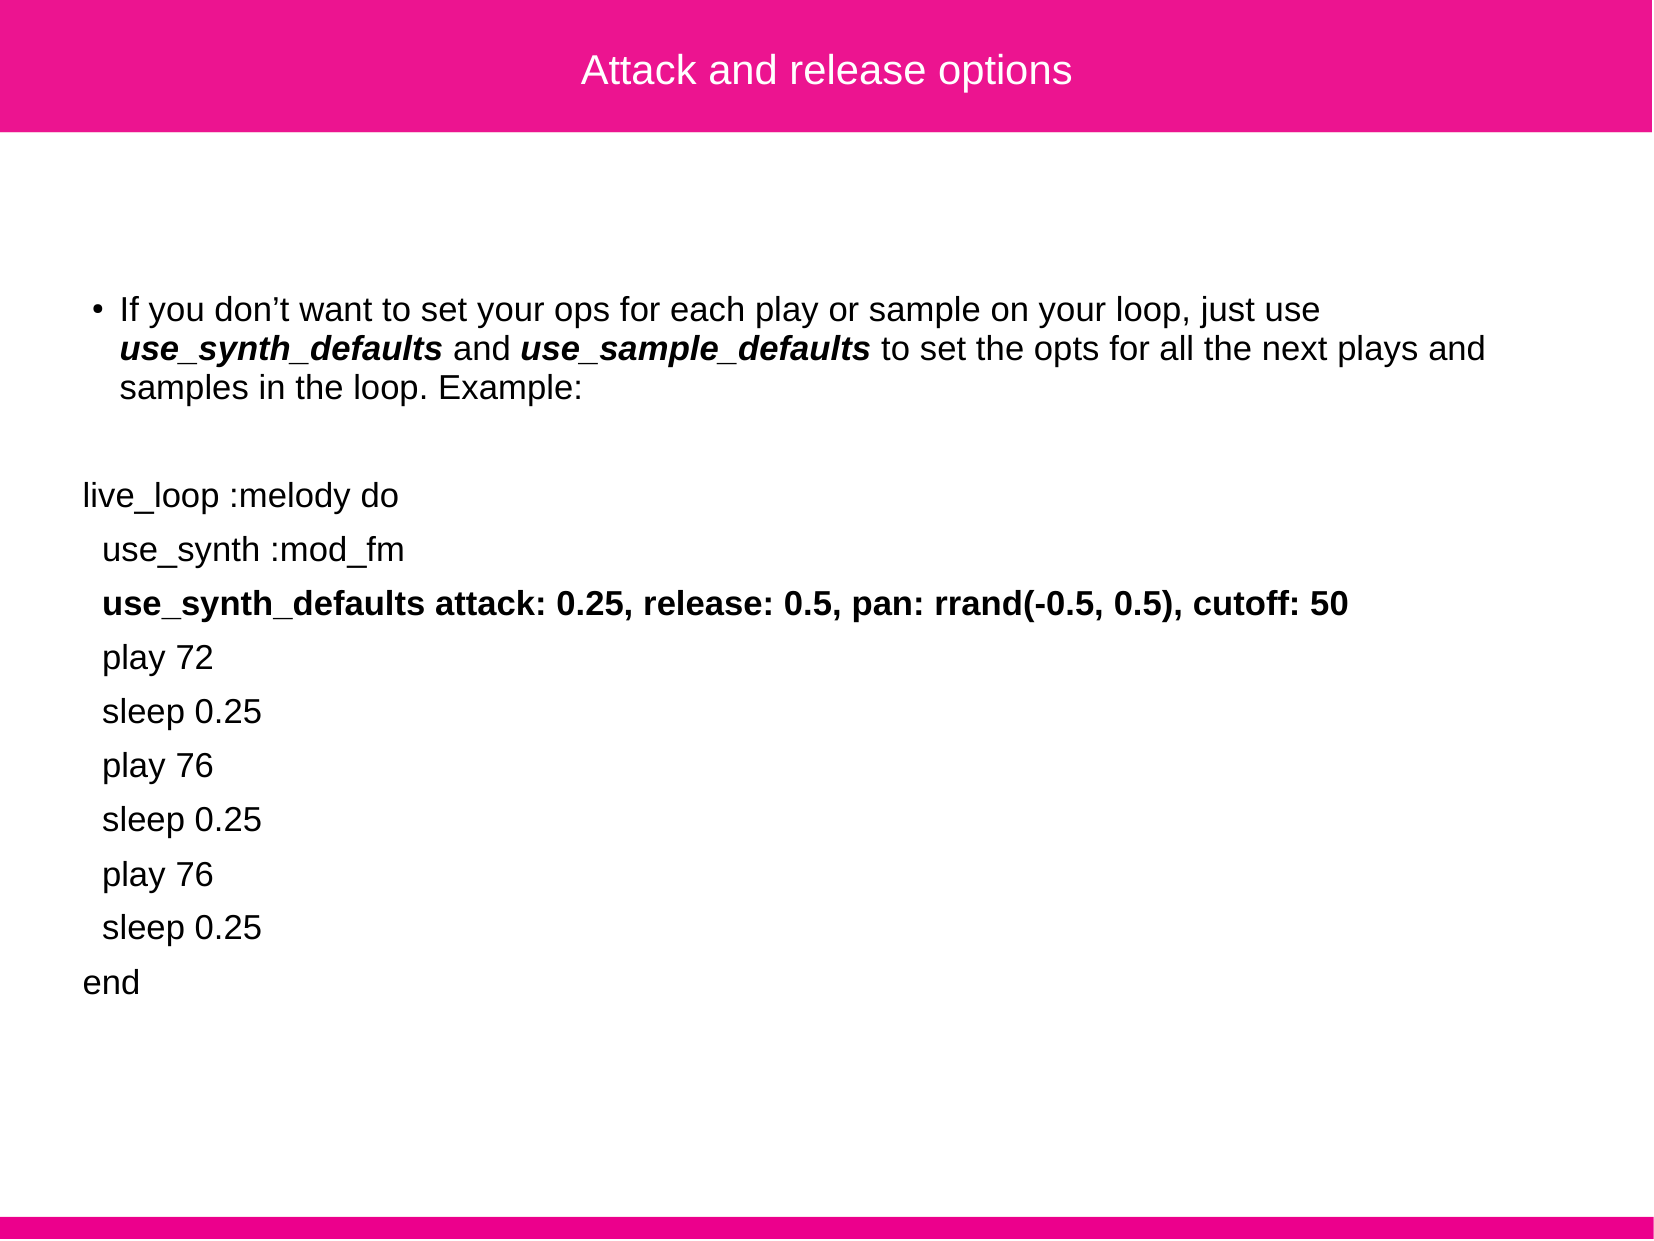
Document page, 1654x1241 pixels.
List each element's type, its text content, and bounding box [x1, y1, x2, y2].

list If you don’t want to set your ops for each play or sample on your loop, just use use_synth_defaults and use_sample_defaults to set the opts for all the next plays and samples in the loop. Example: live_loop :melody do use_synth :mod_fm use_synth_defaults attack: 0.25, release: 0.5, pan: rrand(-0.5, 0.5), cutoff: 50 play 72 sleep 0.25 play 76 sleep 0.25 play 76 sleep 0.25 end [82, 290, 1571, 1010]
title Attack and release options [82, 46, 1572, 94]
picture [0, 0, 1654, 1241]
